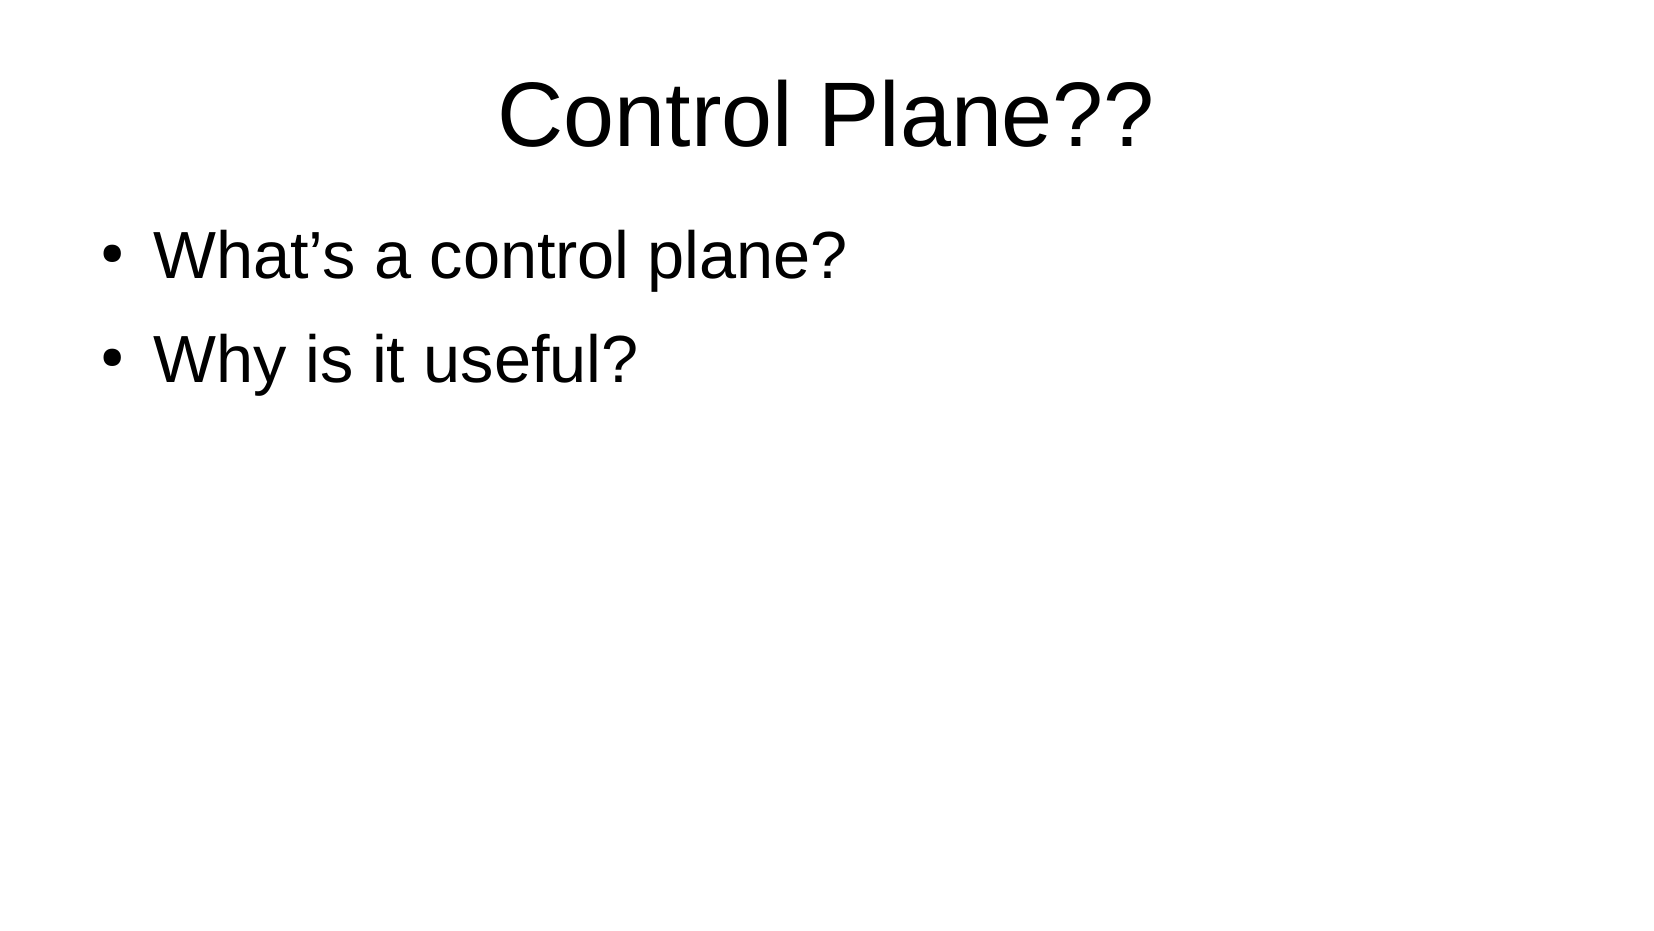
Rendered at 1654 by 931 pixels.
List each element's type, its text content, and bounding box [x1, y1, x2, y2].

list What’s a control plane? Why is it useful? [82, 217, 1571, 758]
title Control Plane?? [82, 37, 1571, 193]
